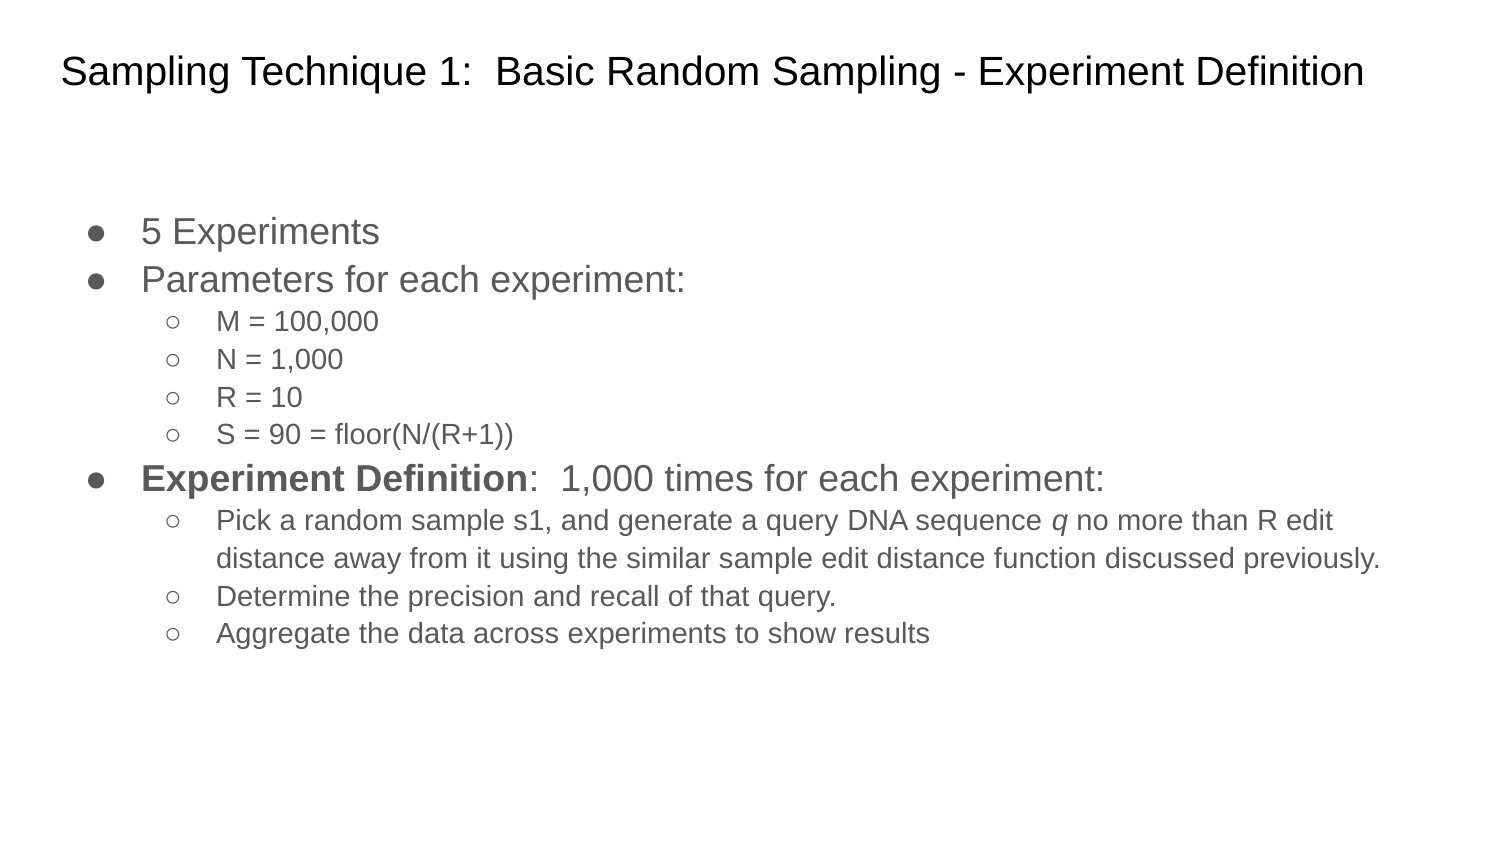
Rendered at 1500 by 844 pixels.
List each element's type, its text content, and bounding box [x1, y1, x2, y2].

title Sampling Technique 1: Basic Random Sampling - Experiment Definition [45, 33, 1444, 128]
list 5 Experiments Parameters for each experiment: M = 100,000 N = 1,000 R = 10 S = 90 = floor(N/(R+1)) Experiment Definition: 1,000 times for each experiment: Pick a random sample s1, and generate a query DNA sequence q no more than R edit distance away from it using the similar sample edit distance function discussed previously. Determine the precision and recall of that query. Aggregate the data across experiments to show results [51, 189, 1449, 750]
